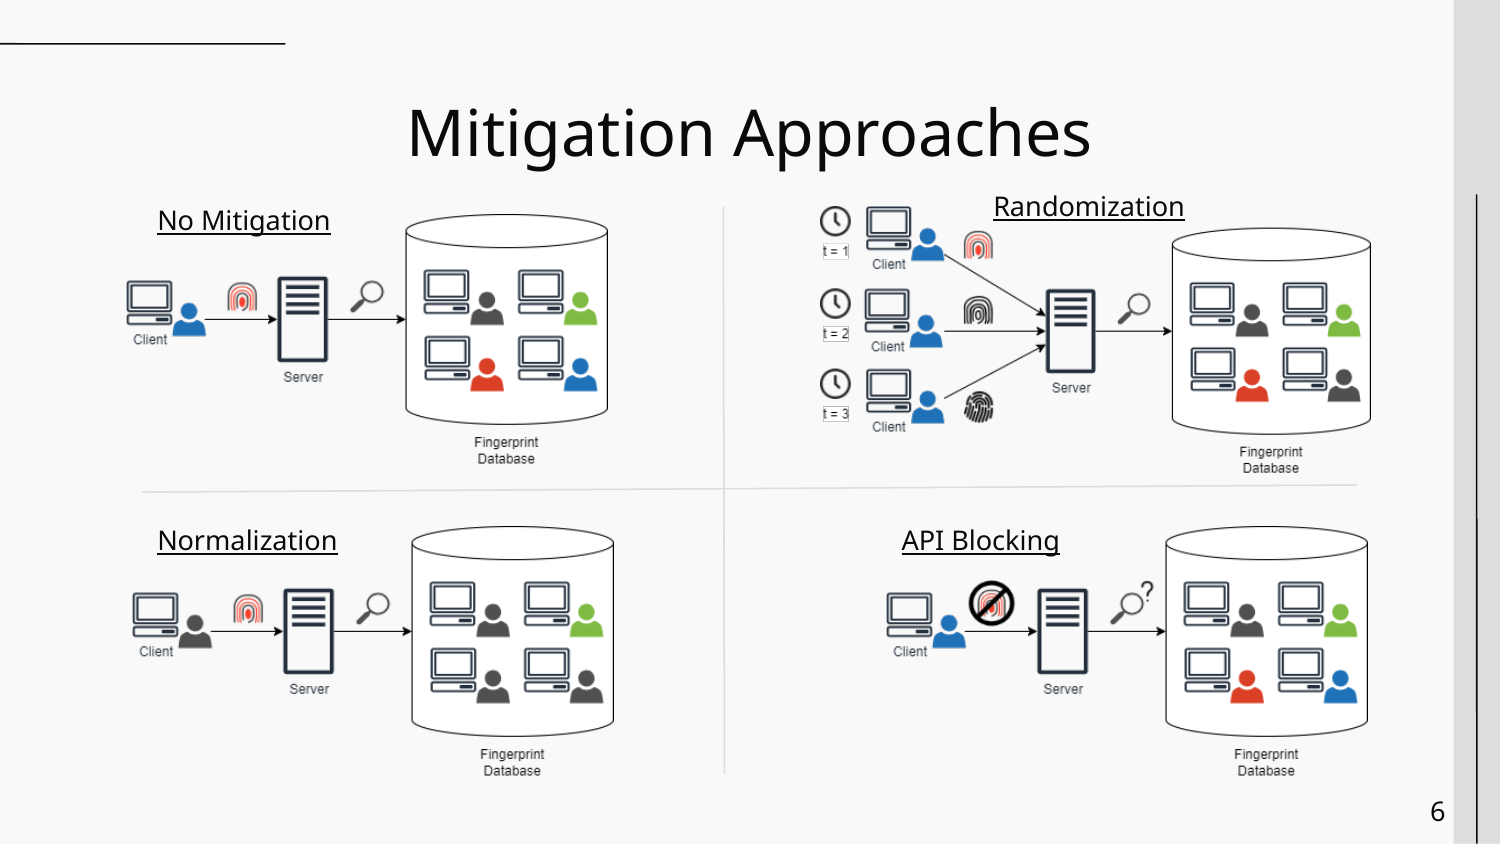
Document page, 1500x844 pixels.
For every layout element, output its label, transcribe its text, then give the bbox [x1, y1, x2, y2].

text_box No Mitigation [142, 188, 378, 245]
picture [820, 206, 1371, 476]
text_box Randomization [978, 174, 1214, 231]
text_box API Blocking [886, 508, 1122, 566]
slide_number <number> [1370, 779, 1461, 844]
picture [126, 214, 608, 468]
text_box Normalization [142, 508, 378, 566]
title Mitigation Approaches [116, 77, 1383, 168]
picture [132, 526, 614, 780]
picture [886, 526, 1368, 780]
